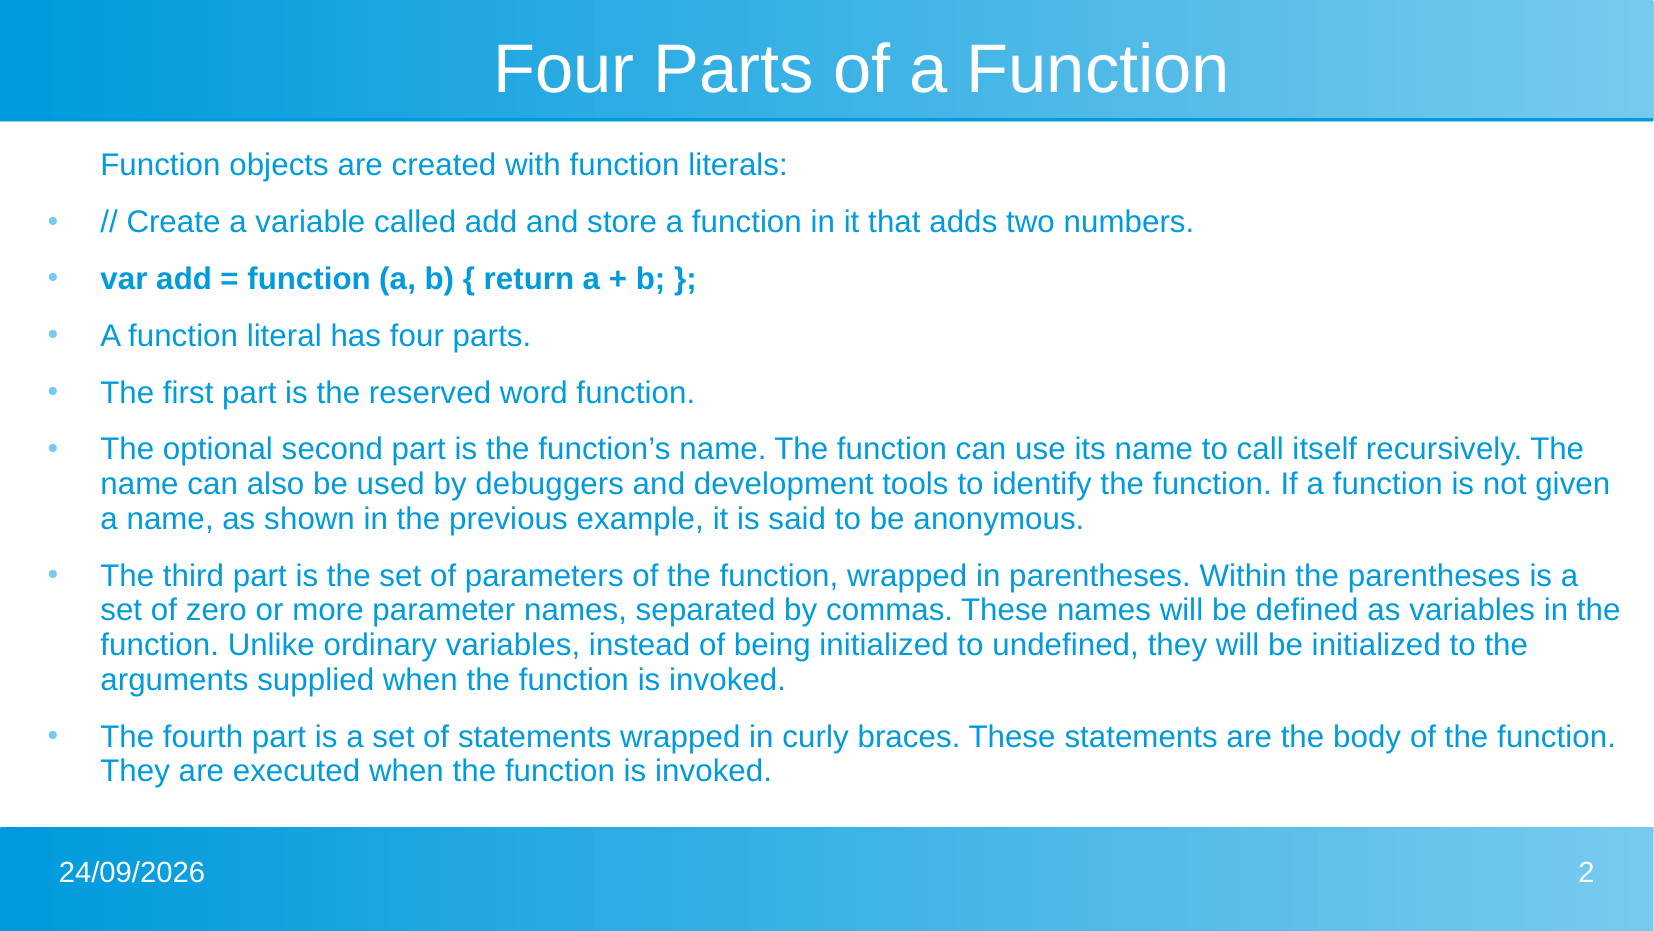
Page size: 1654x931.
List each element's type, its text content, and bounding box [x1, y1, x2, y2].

list Function objects are created with function literals: // Create a variable called add and store a function in it that adds two numbers. var add = function (a, b) { return a + b; }; A function literal has four parts. The first part is the reserved word function. The optional second part is the function’s name. The function can use its name to call itself recursively. The name can also be used by debuggers and development tools to identify the function. If a function is not given a name, as shown in the previous example, it is said to be anonymous. The third part is the set of parameters of the function, wrapped in parentheses. Within the parentheses is a set of zero or more parameter names, separated by commas. These names will be defined as variables in the function. Unlike ordinary variables, instead of being initialized to undefined, they will be initialized to the arguments supplied when the function is invoked. The fourth part is a set of statements wrapped in curly braces. These statements are the body of the function. They are executed when the function is invoked. [29, 147, 1625, 739]
title Four Parts of a Function [59, 29, 1595, 108]
